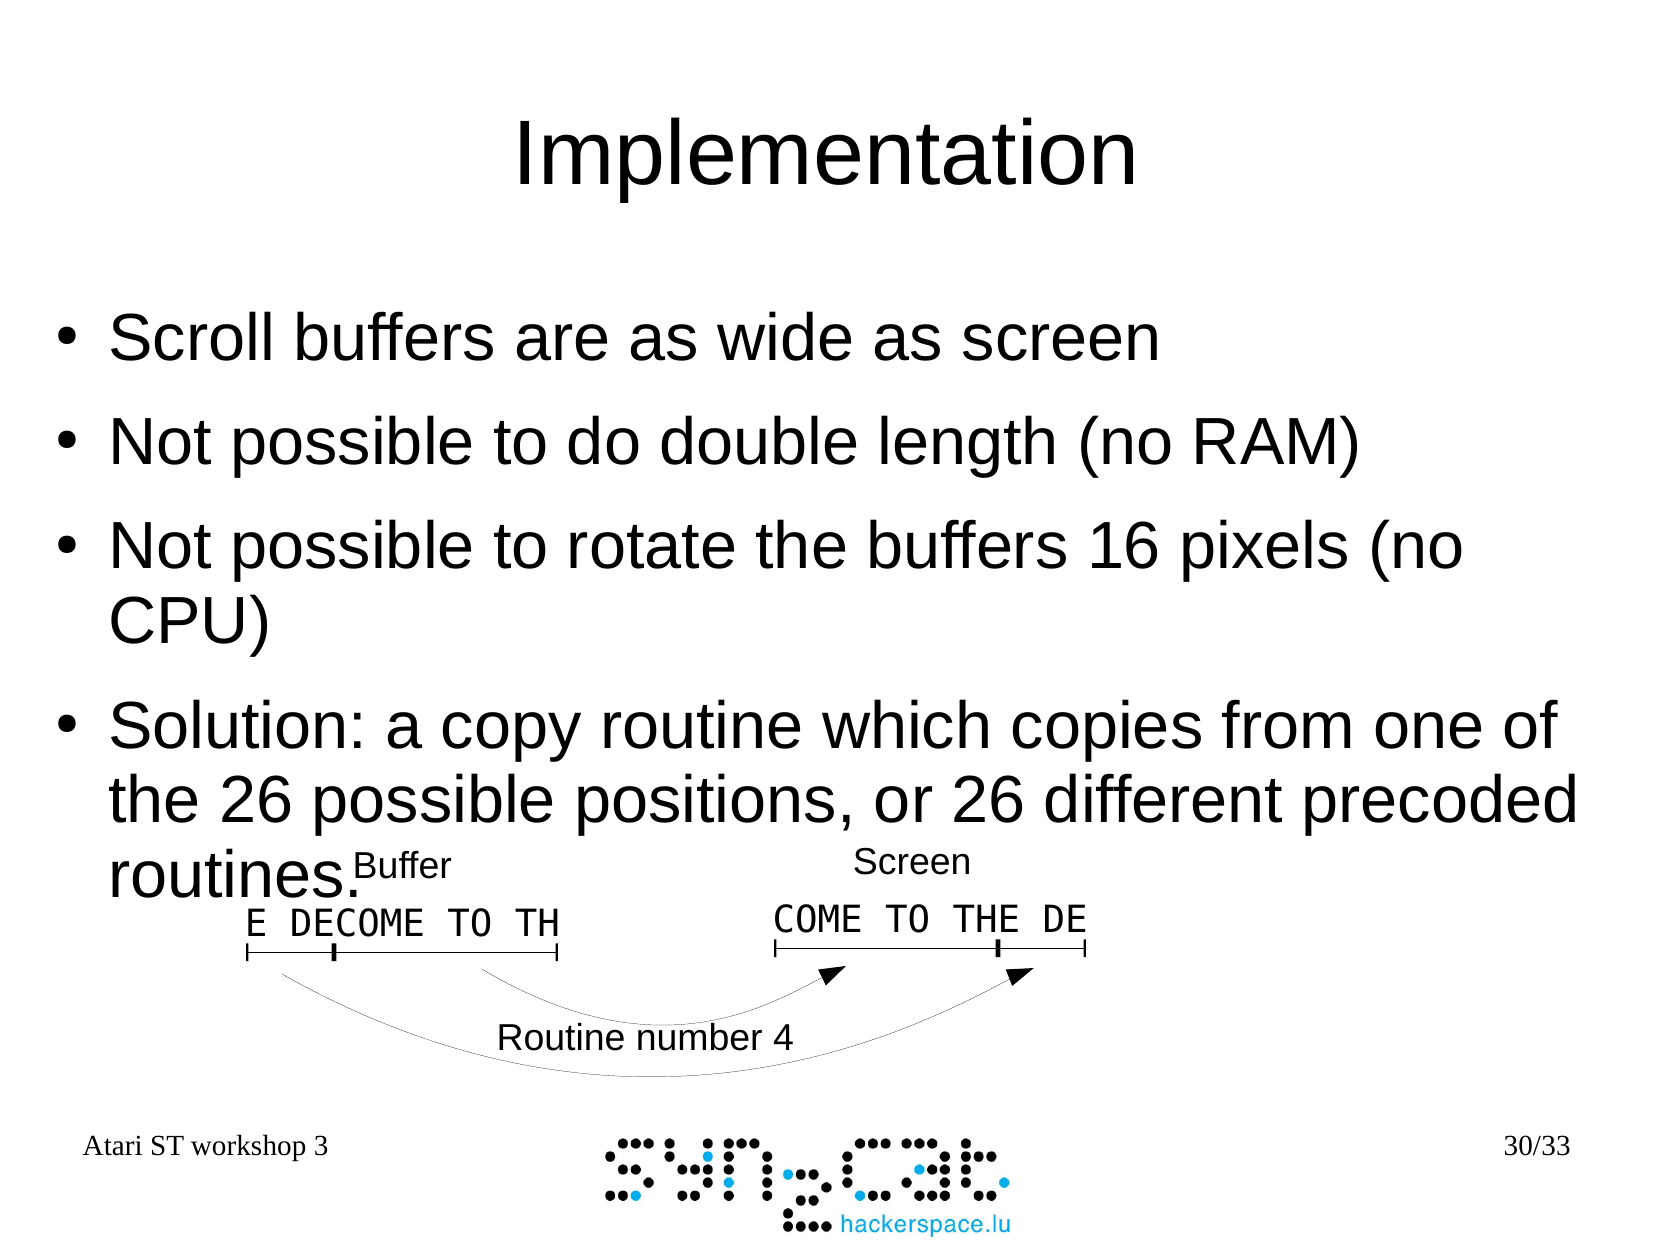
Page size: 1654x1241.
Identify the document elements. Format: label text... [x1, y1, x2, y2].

text_box E DECOME TO TH [229, 893, 575, 953]
text_box Screen [838, 833, 987, 890]
text_box Routine number 4 [481, 1008, 809, 1066]
text_box COME TO THE DE [757, 889, 1103, 949]
list Scroll buffers are as wide as screen Not possible to do double length (no RAM) Not possible to rotate the buffers 16 pixels (no CPU) Solution: a copy routine which copies from one of the 26 possible positions, or 26 different precoded routines. [37, 300, 1643, 1119]
text_box Buffer [337, 837, 467, 894]
title Implementation [82, 49, 1571, 257]
picture [600, 1124, 1025, 1241]
